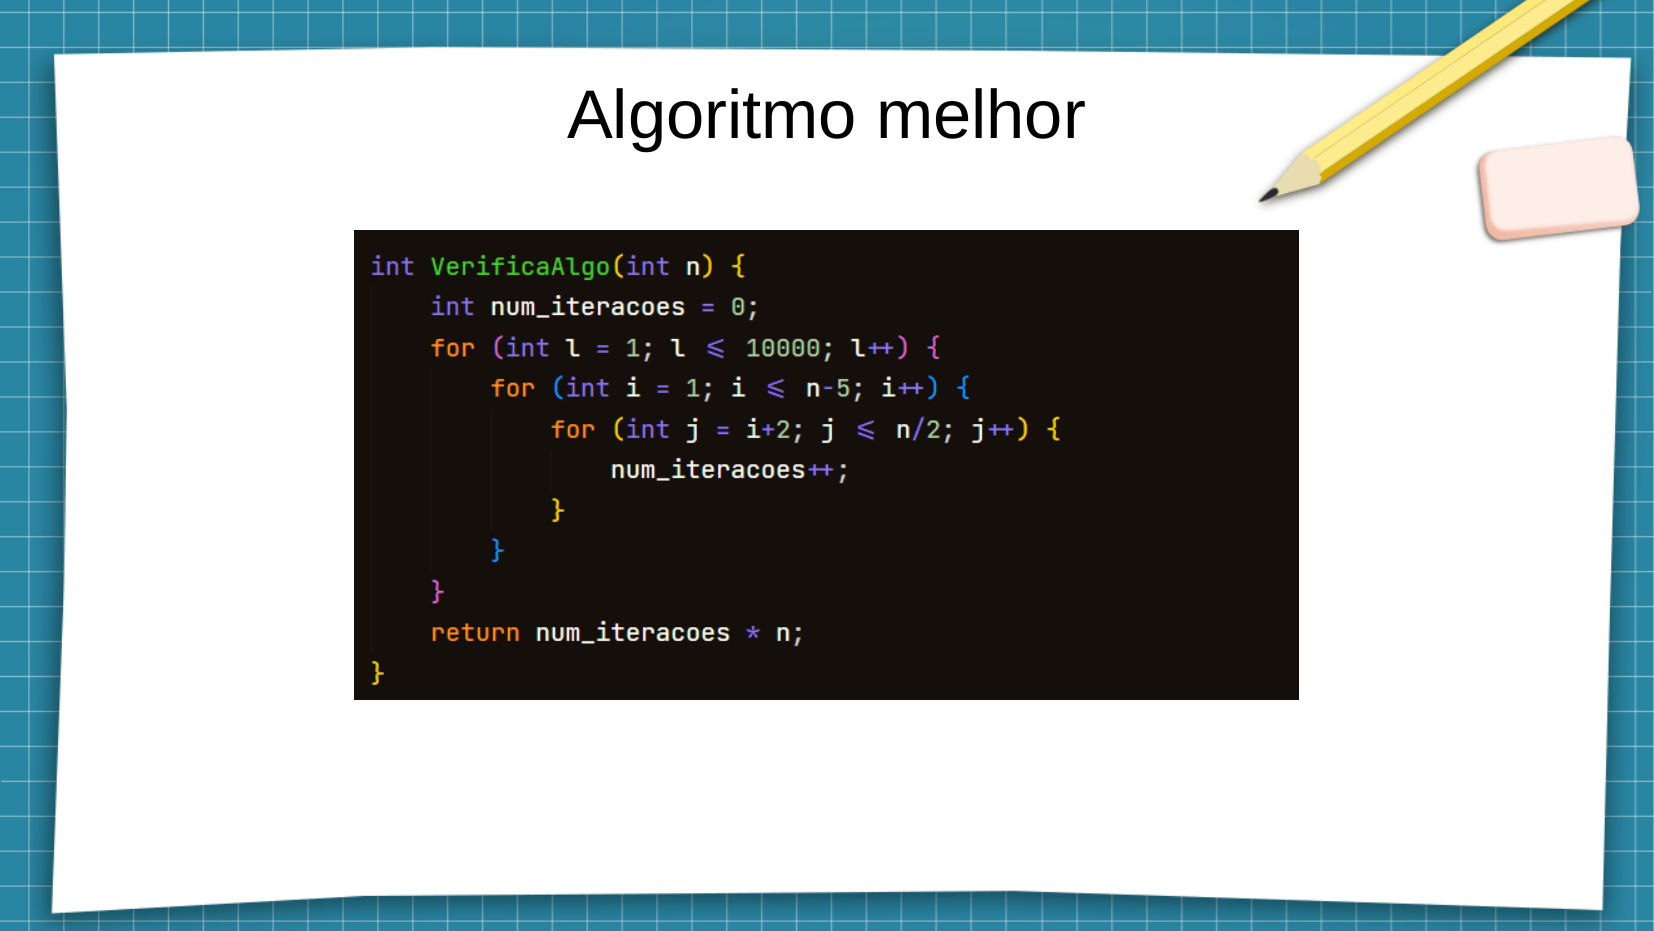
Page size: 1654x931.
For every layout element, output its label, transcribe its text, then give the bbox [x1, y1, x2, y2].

title Algoritmo melhor [82, 37, 1571, 193]
picture [0, 0, 1654, 931]
